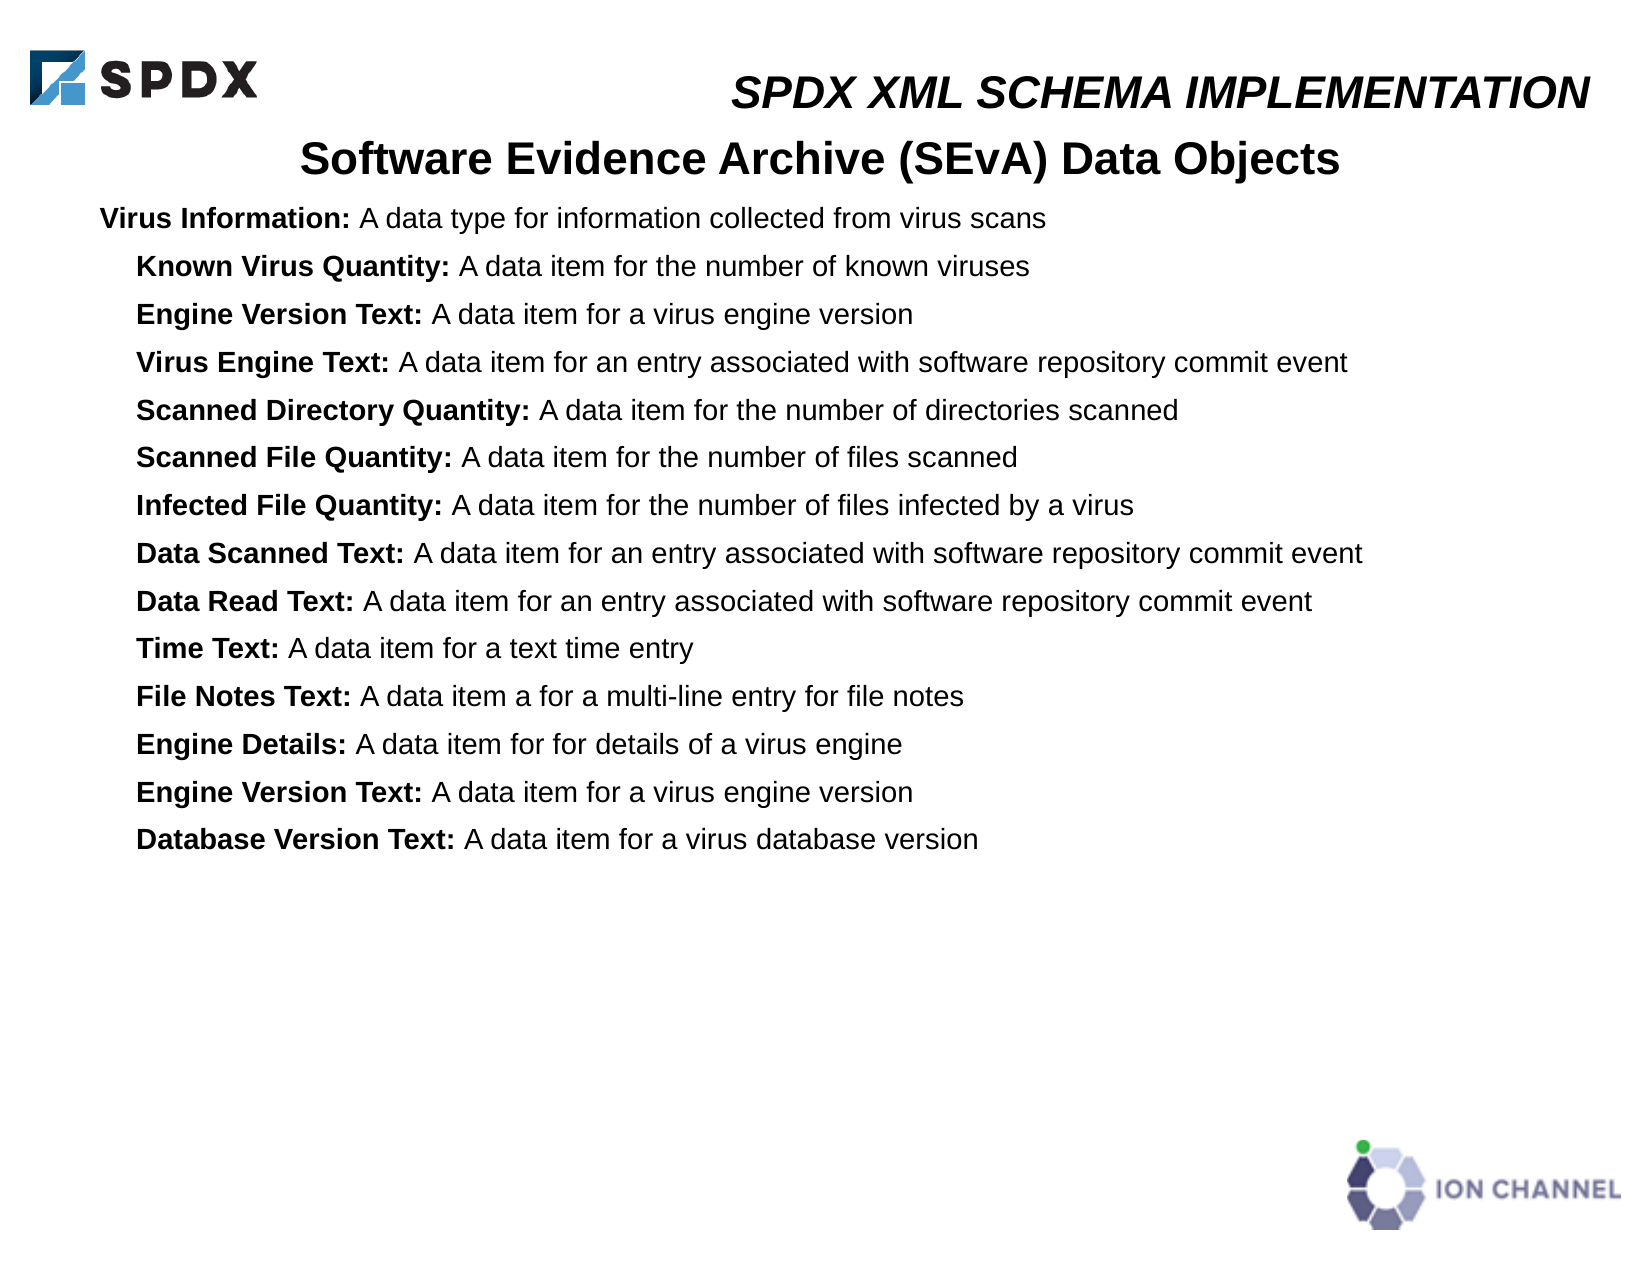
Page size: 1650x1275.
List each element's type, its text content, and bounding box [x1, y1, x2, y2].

picture [30, 29, 257, 105]
picture [1347, 1140, 1621, 1231]
text_box Virus Information: A data type for information collected from virus scans Known Virus Quantity: A data item for the number of known viruses Engine Version Text: A data item for a virus engine version Virus Engine Text: A data item for an entry associated with software repository commit event Scanned Directory Quantity: A data item for the number of directories scanned Scanned File Quantity: A data item for the number of files scanned Infected File Quantity: A data item for the number of files infected by a virus Data Scanned Text: A data item for an entry associated with software repository commit event Data Read Text: A data item for an entry associated with software repository commit event Time Text: A data item for a text time entry File Notes Text: A data item a for a multi-line entry for file notes Engine Details: A data item for for details of a virus engine Engine Version Text: A data item for a virus engine version Database Version Text: A data item for a virus database version [45, 195, 1621, 1096]
text_box Software Evidence Archive (SEvA) Data Objects [285, 125, 1357, 196]
text_box SPDX XML SCHEMA IMPLEMENTATION [690, 59, 1606, 121]
